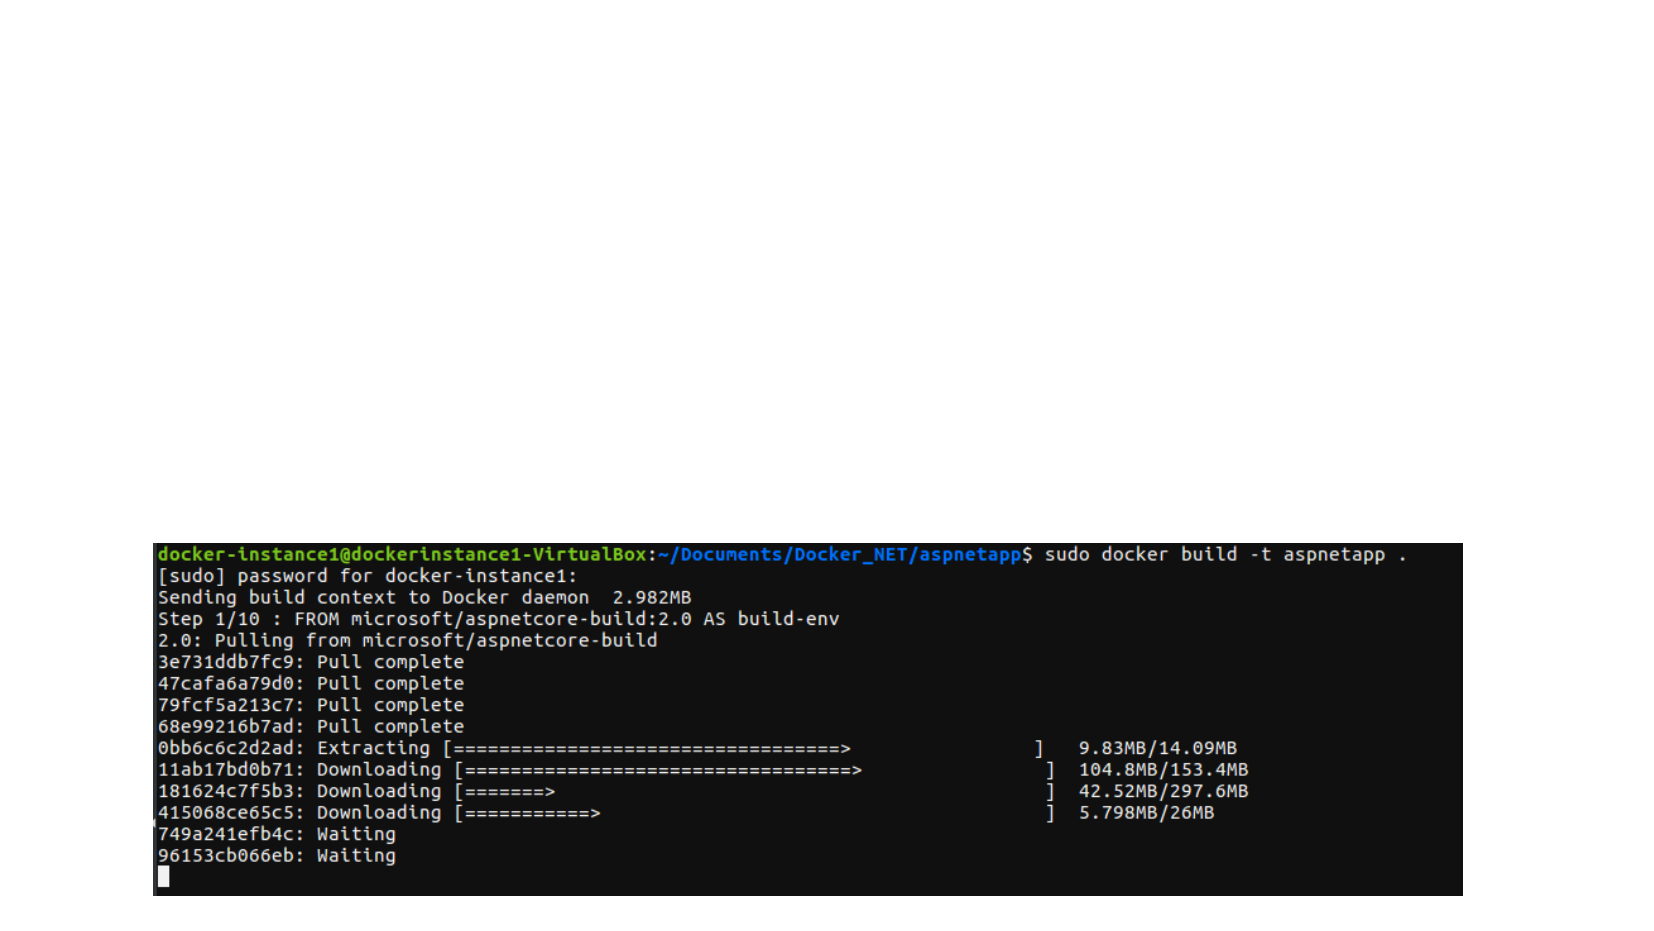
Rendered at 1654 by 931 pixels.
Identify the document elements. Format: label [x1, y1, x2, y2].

picture [153, 543, 1463, 896]
